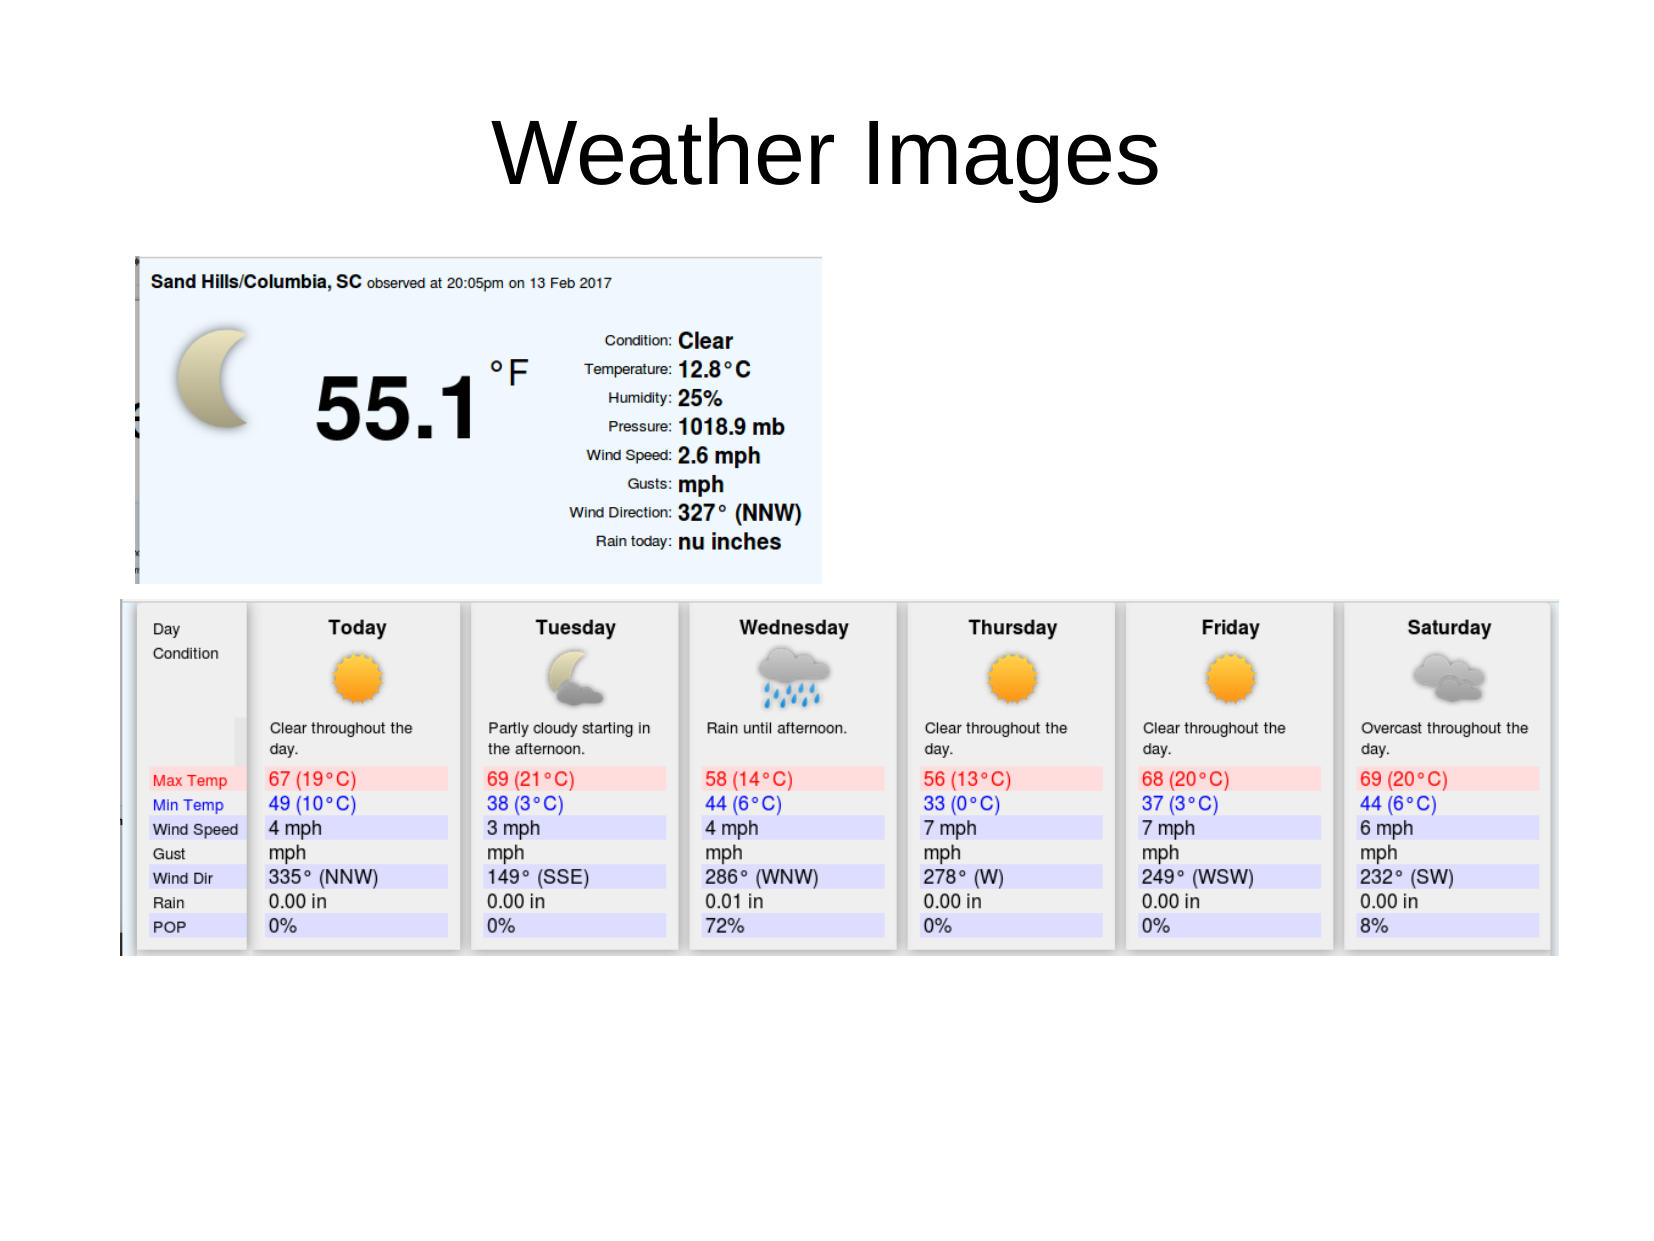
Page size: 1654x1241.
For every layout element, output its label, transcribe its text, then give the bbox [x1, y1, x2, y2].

title Weather Images [82, 49, 1571, 257]
picture [135, 256, 822, 584]
picture [120, 599, 1559, 956]
